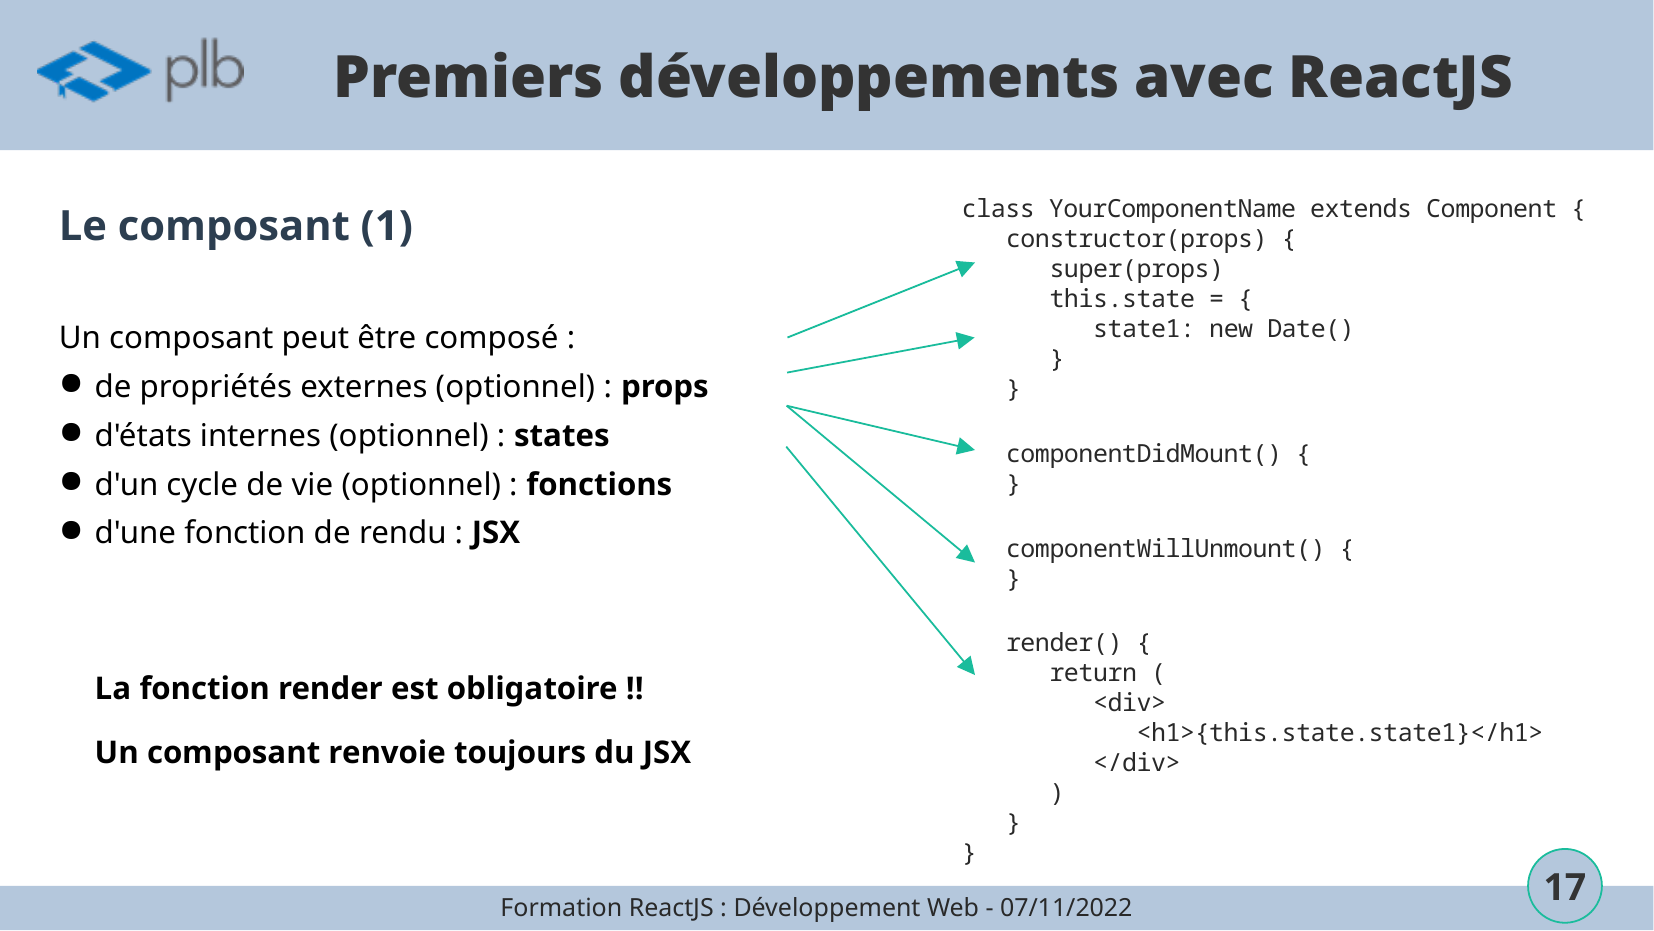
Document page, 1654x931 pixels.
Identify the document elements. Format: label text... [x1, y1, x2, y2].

subtitle Le composant (1) Un composant peut être composé : de propriétés externes (optionnel) : props d'états internes (optionnel) : states d'un cycle de vie (optionnel) : fonctions d'une fonction de rendu : JSX La fonction render est obligatoire !! Un composant renvoie toujours du JSX [59, 195, 947, 624]
text_box Formation ReactJS : Développement Web - 07/11/2022 [461, 888, 1173, 926]
picture [37, 33, 244, 113]
subtitle Le composant (1) Un composant peut être composé : de propriétés externes (optionnel) : props d'états internes (optionnel) : states d'un cycle de vie (optionnel) : fonctions d'une fonction de rendu : JSX La fonction render est obligatoire !! Un composant renvoie toujours du JSX [794, 409, 947, 537]
text_box class YourComponentName extends Component { constructor(props) { super(props) this.state = { state1: new Date() } } componentDidMount() { } componentWillUnmount() { } render() { return ( <div> <h1>{this.state.state1}</h1> </div> ) } } [947, 185, 1613, 898]
title Premiers développements avec ReactJS [333, 0, 1613, 151]
